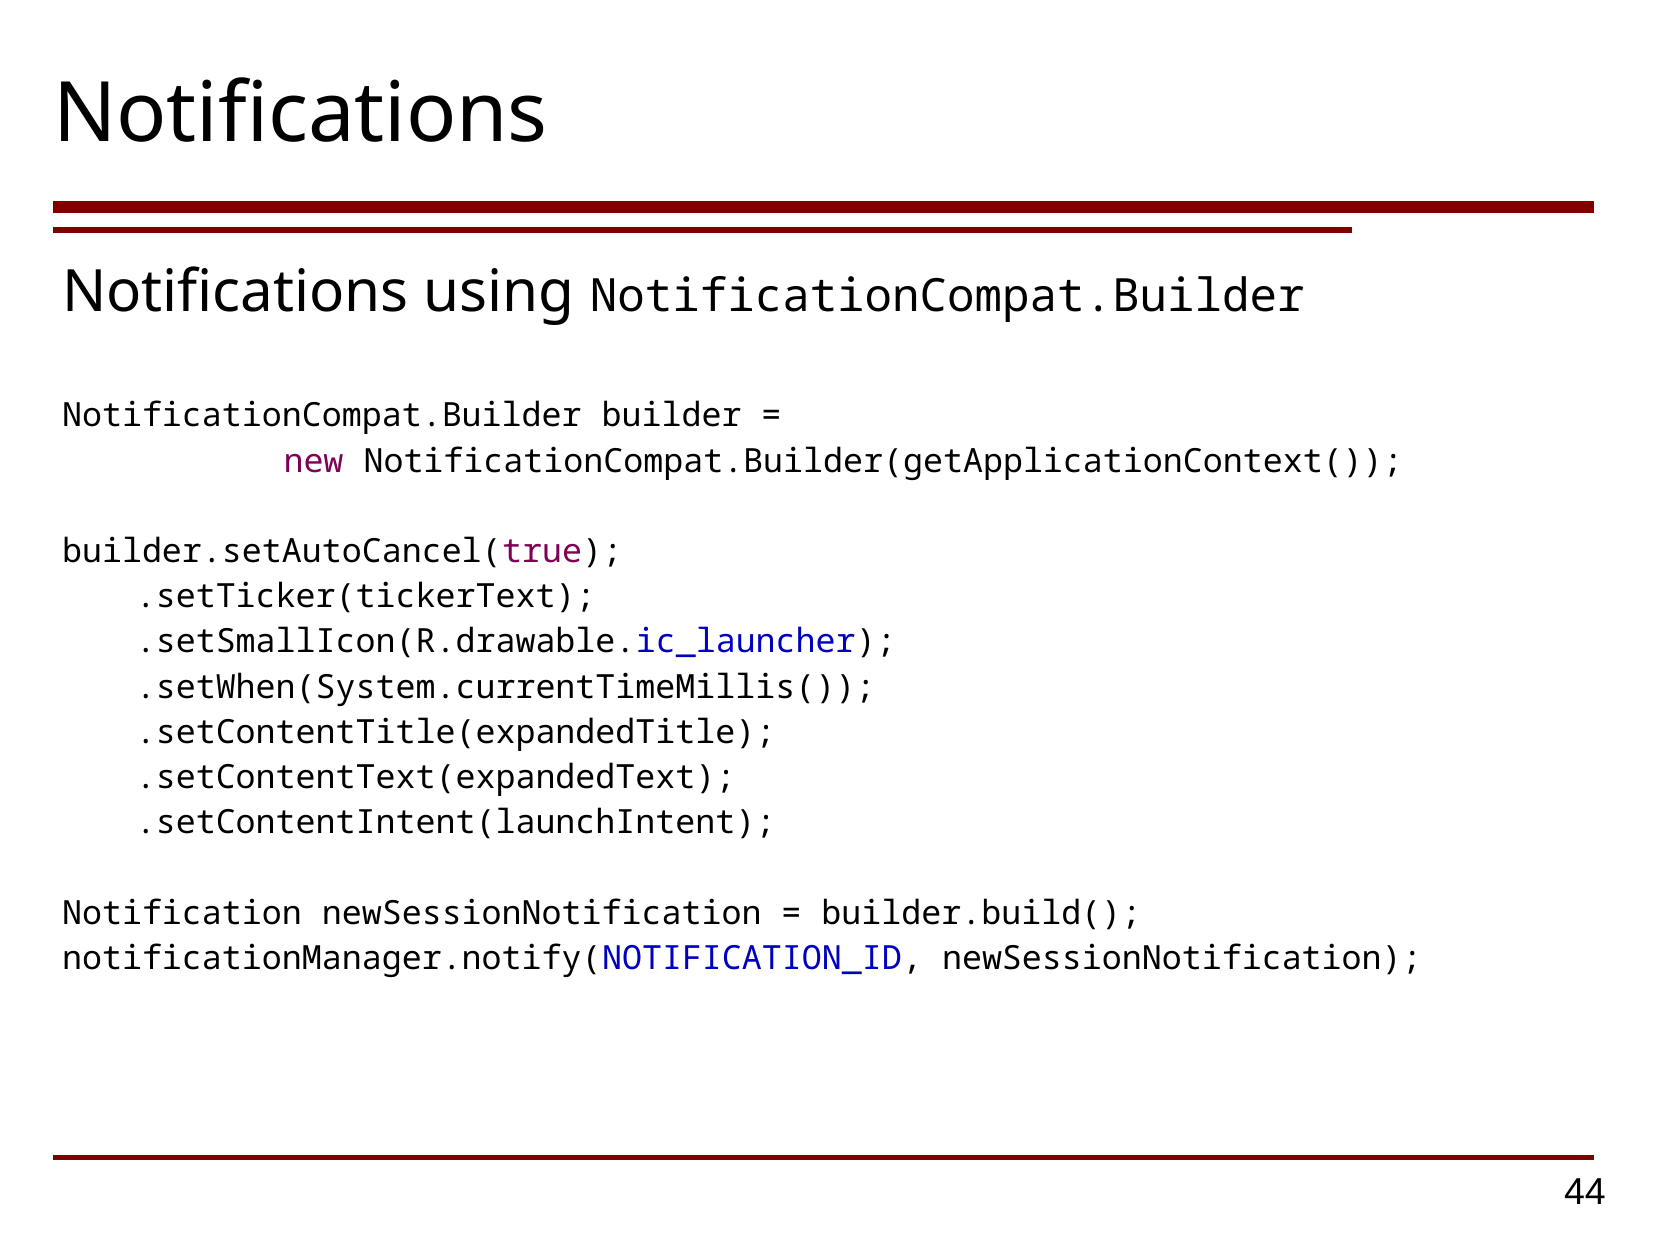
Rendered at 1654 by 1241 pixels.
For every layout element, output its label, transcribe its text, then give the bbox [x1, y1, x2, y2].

subtitle Notifications [53, 48, 1542, 172]
text_box <number> [35, 1163, 1654, 1221]
text_box Notifications using NotificationCompat.Builder NotificationCompat.Builder builder = new NotificationCompat.Builder(getApplicationContext()); builder.setAutoCancel(true); .setTicker(tickerText); .setSmallIcon(R.drawable.ic_launcher); .setWhen(System.currentTimeMillis()); .setContentTitle(expandedTitle); .setContentText(expandedText); .setContentIntent(launchIntent); Notification newSessionNotification = builder.build(); notificationManager.notify(NOTIFICATION_ID, newSessionNotification); [47, 242, 1613, 932]
text_box [58, 932, 1408, 1152]
